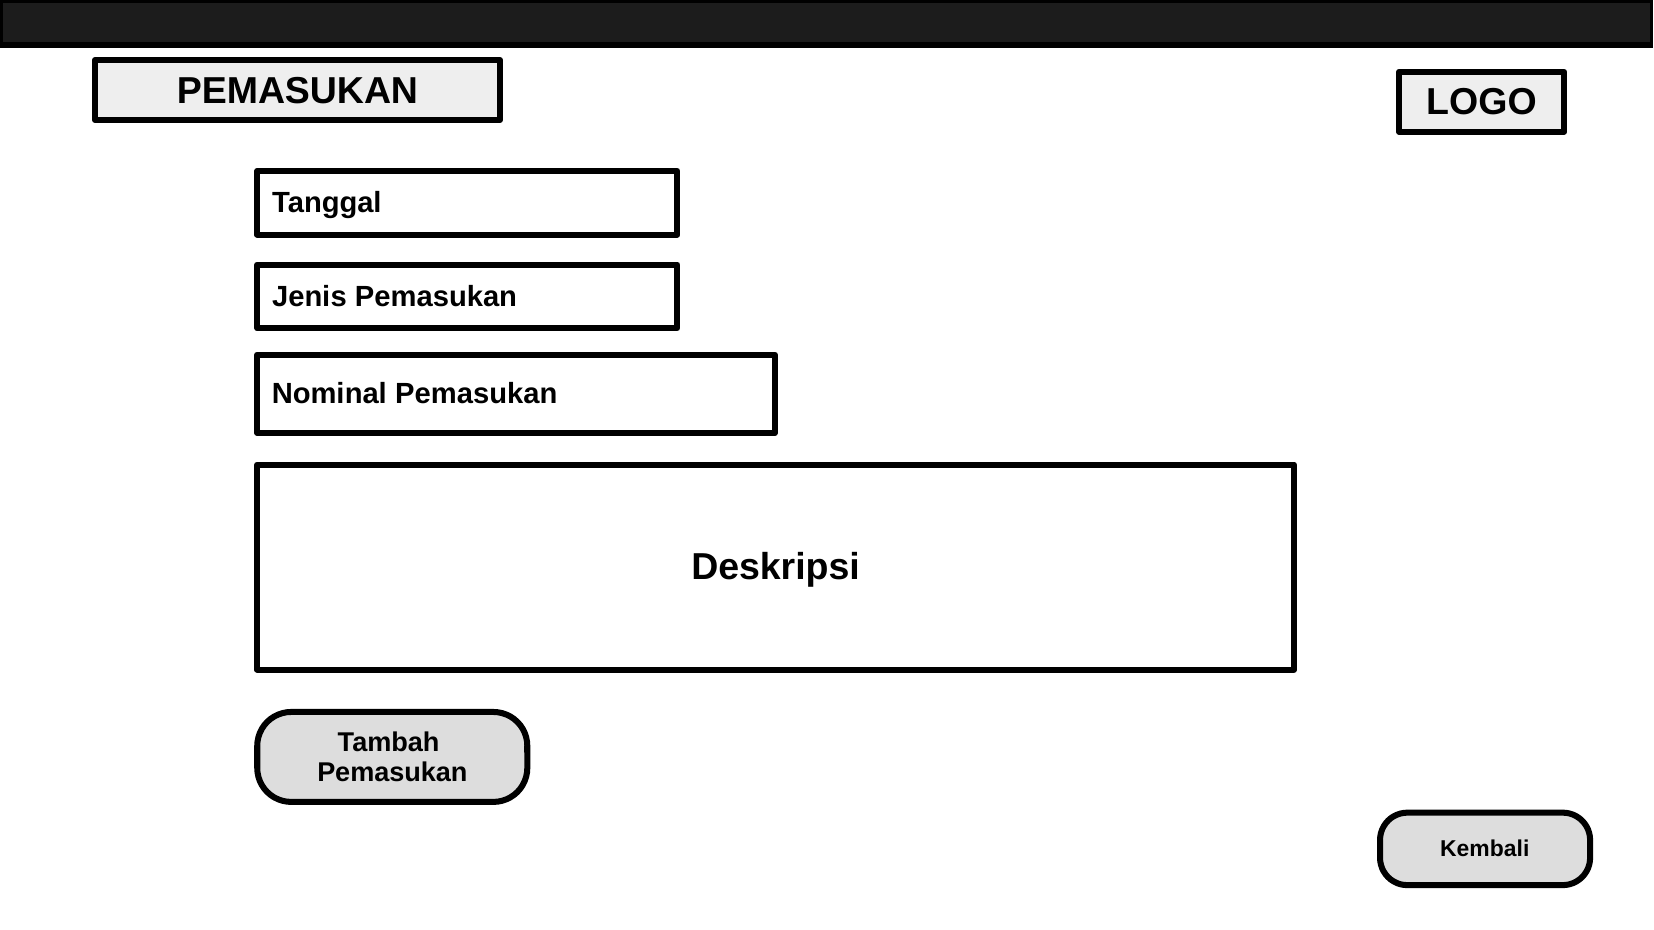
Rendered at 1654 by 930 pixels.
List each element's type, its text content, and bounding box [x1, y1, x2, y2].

text_box Tambah Pemasukan [257, 711, 528, 802]
text_box Nominal Pemasukan [257, 354, 775, 433]
text_box [0, 0, 1653, 46]
text_box Kembali [1380, 812, 1591, 886]
text_box Deskripsi [257, 464, 1295, 670]
text_box PEMASUKAN [94, 59, 500, 120]
text_box LOGO [1399, 71, 1565, 132]
text_box Tanggal [257, 170, 678, 235]
text_box Jenis Pemasukan [257, 264, 678, 329]
